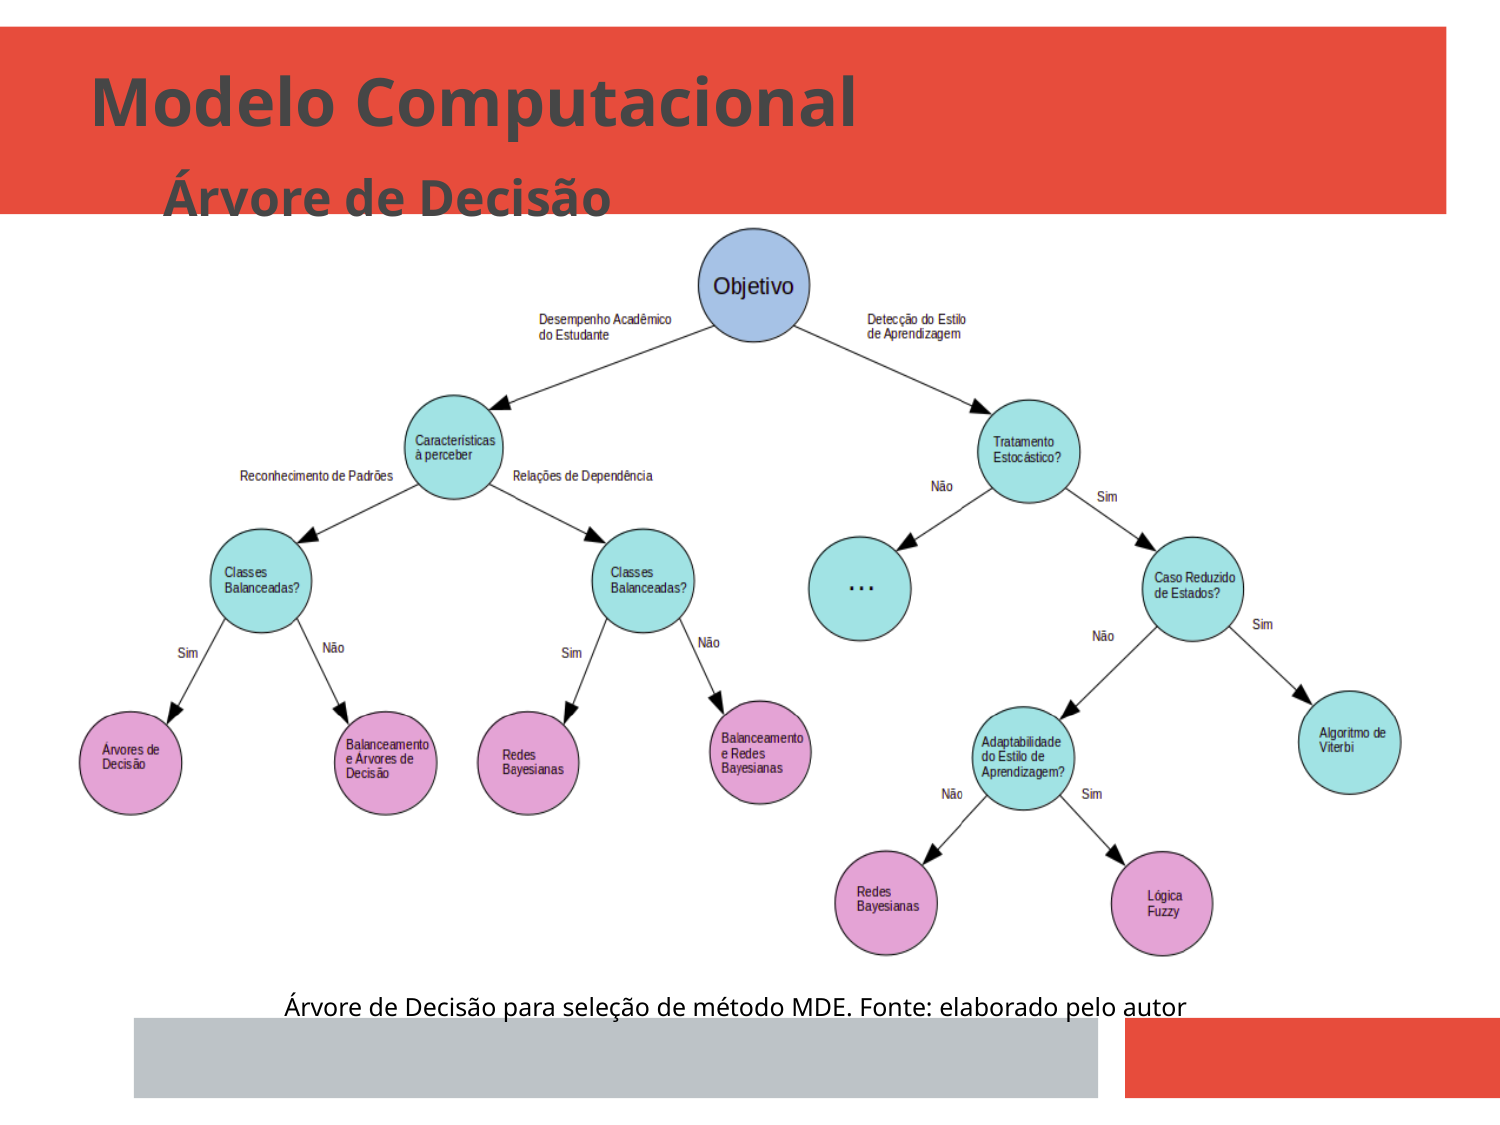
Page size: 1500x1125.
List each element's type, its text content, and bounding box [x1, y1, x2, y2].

title Modelo Computacional Árvore de Decisão [75, 45, 1425, 247]
text_box Árvore de Decisão para seleção de método MDE. Fonte: elaborado pelo autor [269, 984, 1301, 1030]
picture [70, 222, 1408, 963]
